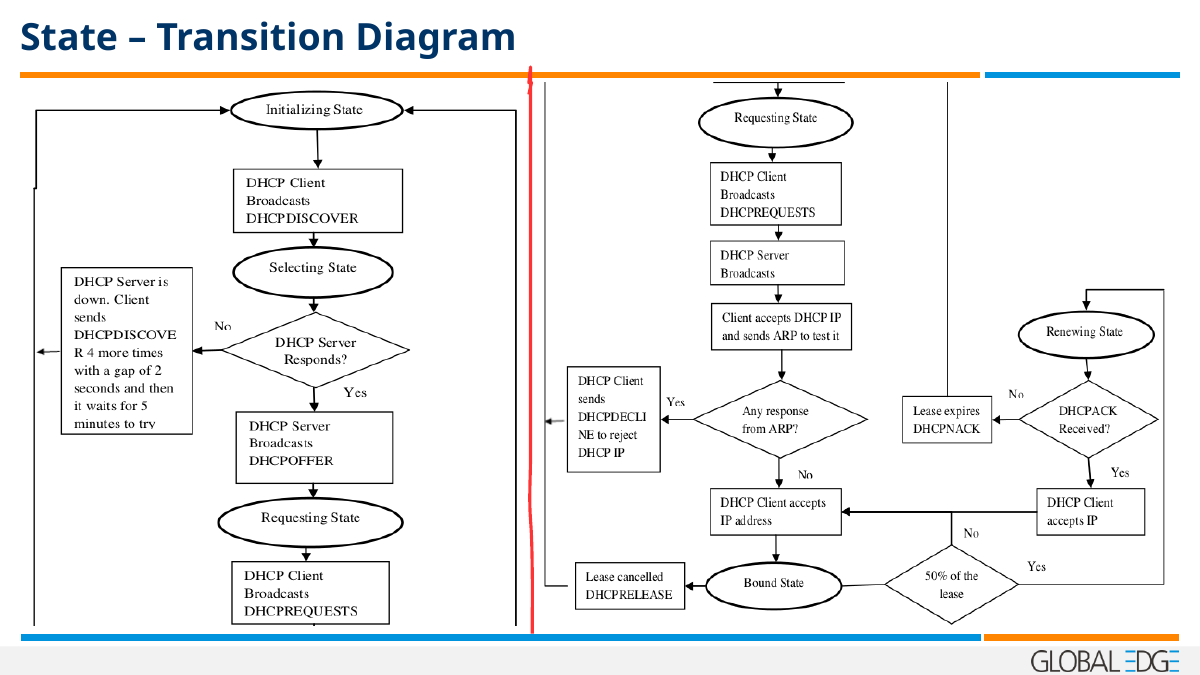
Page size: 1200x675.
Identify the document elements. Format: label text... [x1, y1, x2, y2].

picture [532, 82, 1170, 626]
picture [1031, 650, 1179, 672]
picture [17, 82, 530, 626]
title State – Transition Diagram [12, 9, 1088, 63]
